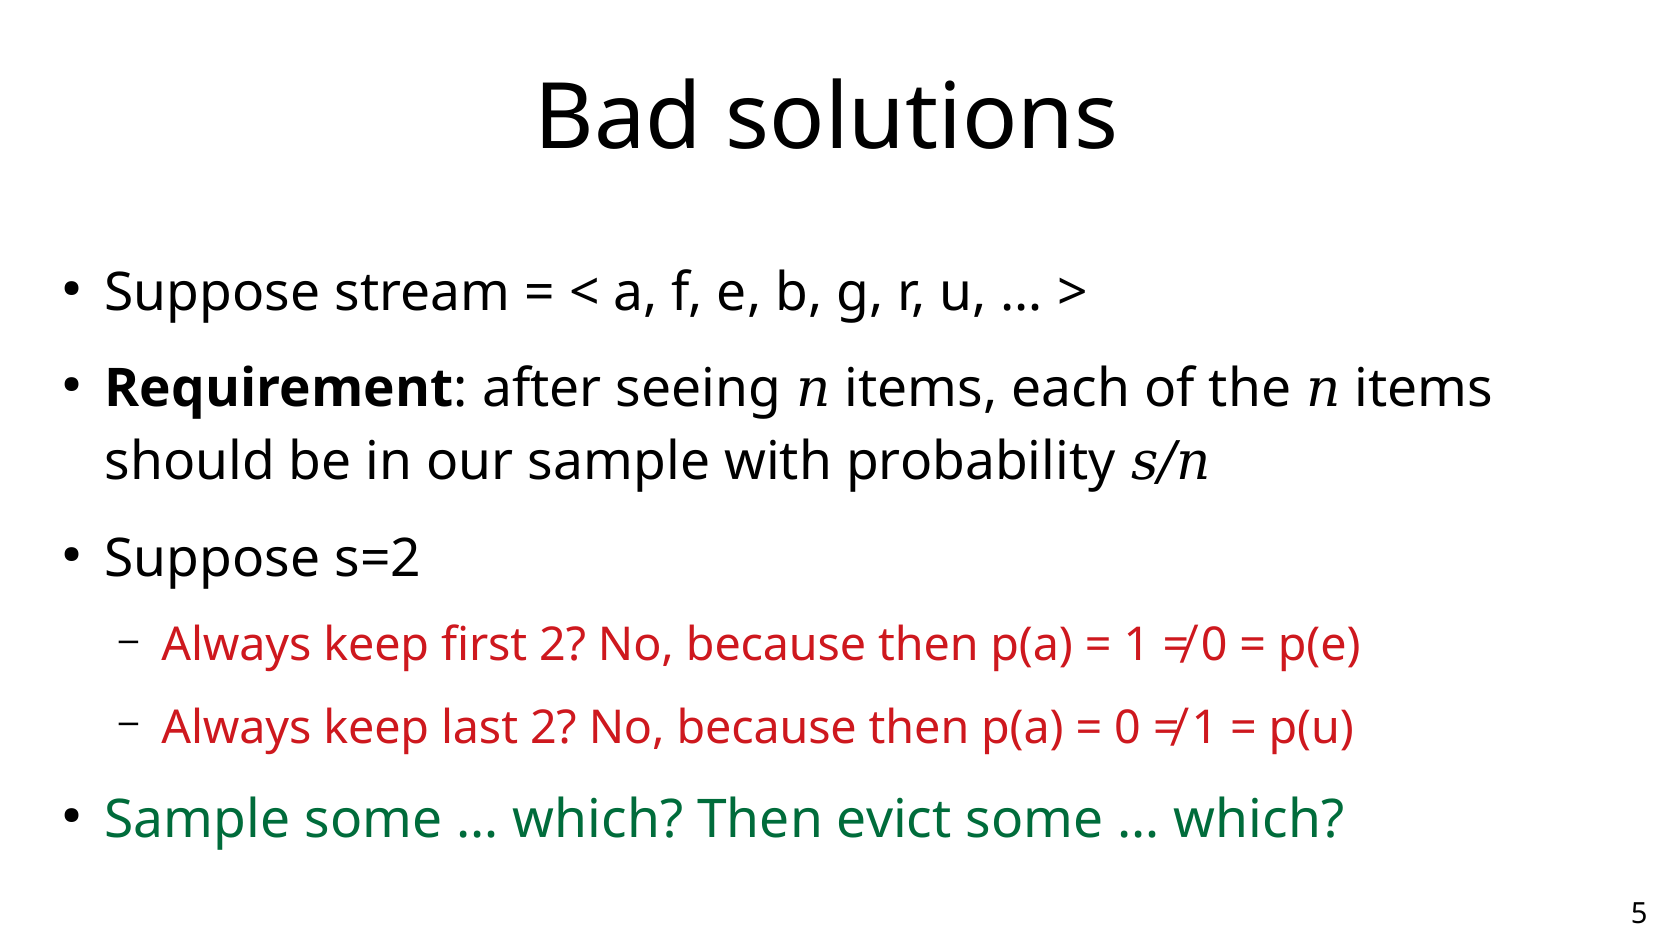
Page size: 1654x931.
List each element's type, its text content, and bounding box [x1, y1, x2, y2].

list Suppose stream = < a, f, e, b, g, r, u, … > Requirement: after seeing n items, each of the n items should be in our sample with probability s/n Suppose s=2 Always keep first 2? No, because then p(a) = 1 ≠ 0 = p(e) Always keep last 2? No, because then p(a) = 0 ≠ 1 = p(u) Sample some … which? Then evict some … which? [47, 253, 1608, 864]
title Bad solutions [82, 1, 1571, 226]
